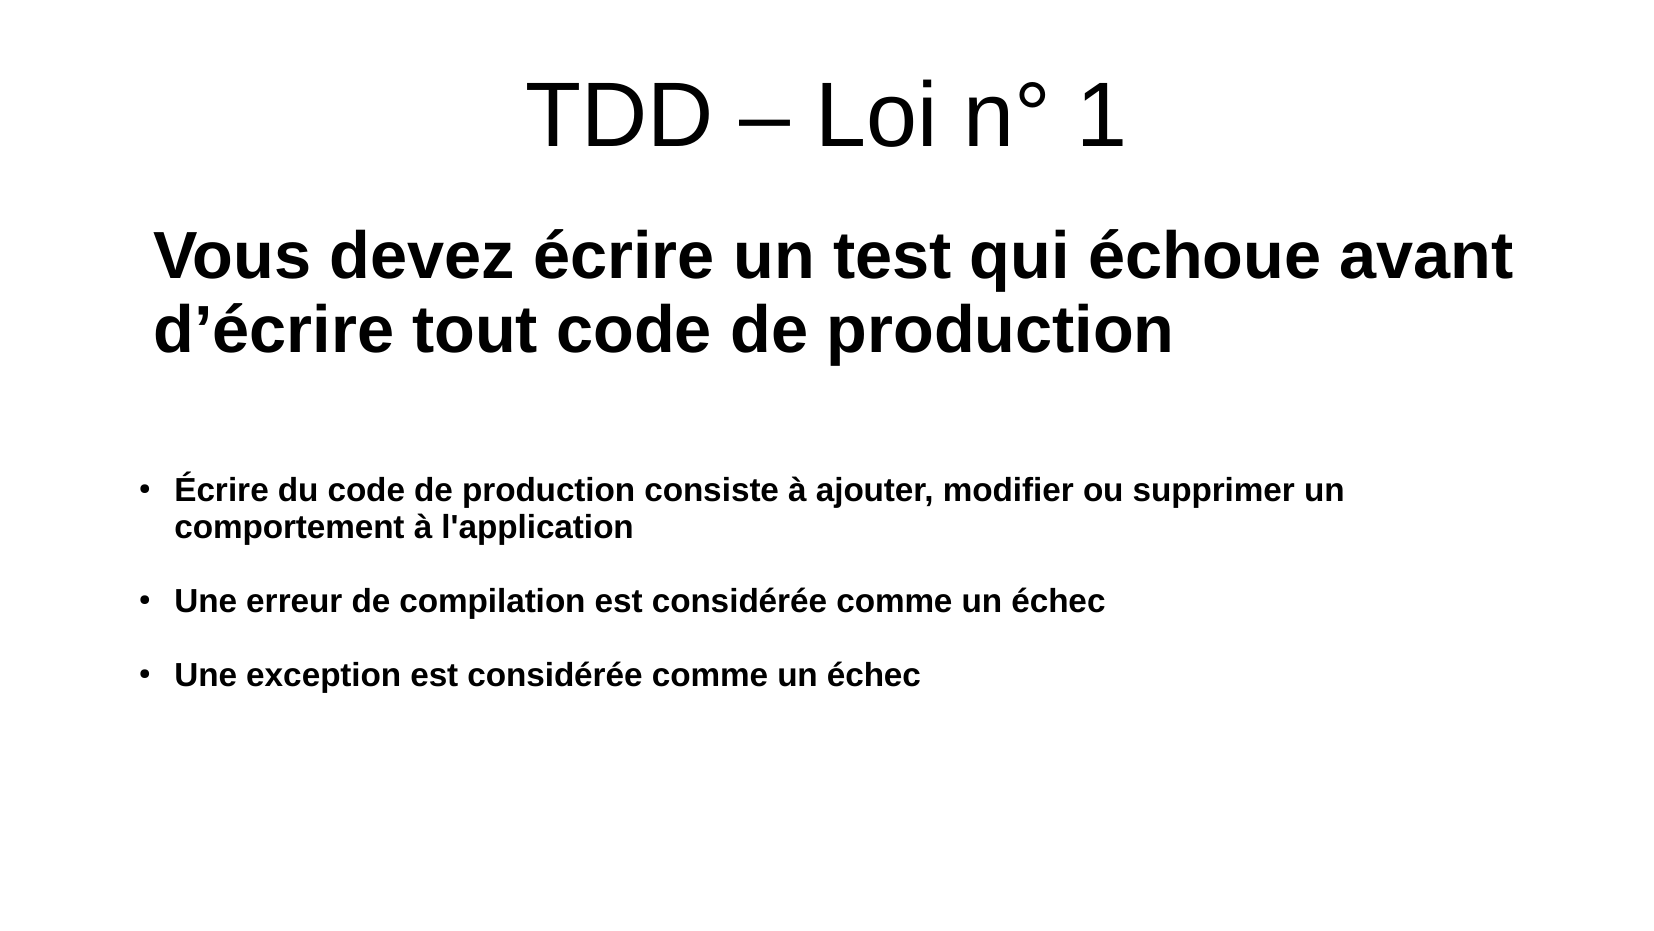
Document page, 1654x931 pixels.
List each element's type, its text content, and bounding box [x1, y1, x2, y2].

list Vous devez écrire un test qui échoue avant d’écrire tout code de production [82, 217, 1571, 384]
text_box Écrire du code de production consiste à ajouter, modifier ou supprimer un comportement à l'application Une erreur de compilation est considérée comme un échec Une exception est considérée comme un échec [124, 463, 1566, 827]
title TDD – Loi n° 1 [82, 37, 1571, 193]
